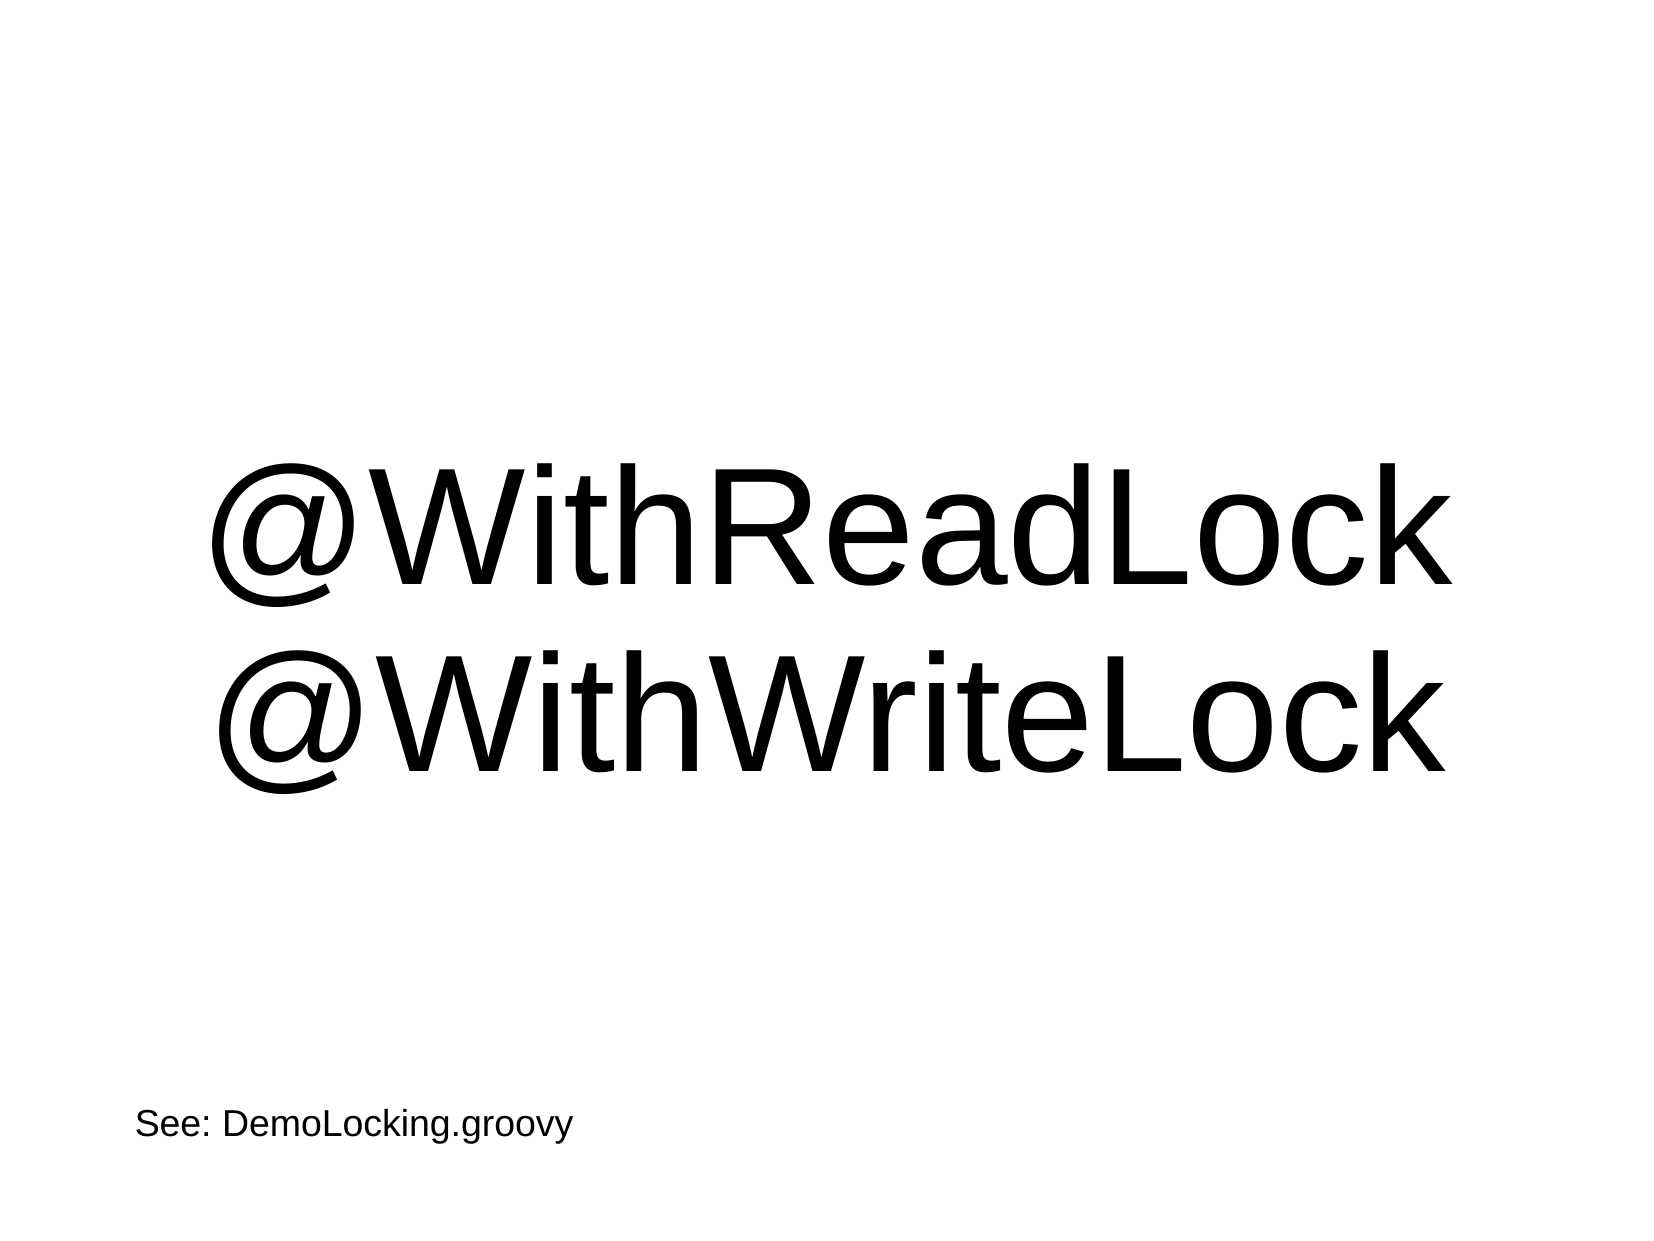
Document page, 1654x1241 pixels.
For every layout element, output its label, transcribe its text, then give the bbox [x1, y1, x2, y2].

text_box @WithReadLock @WithWriteLock [144, 426, 1510, 814]
text_box See: DemoLocking.groovy [120, 1095, 1516, 1152]
